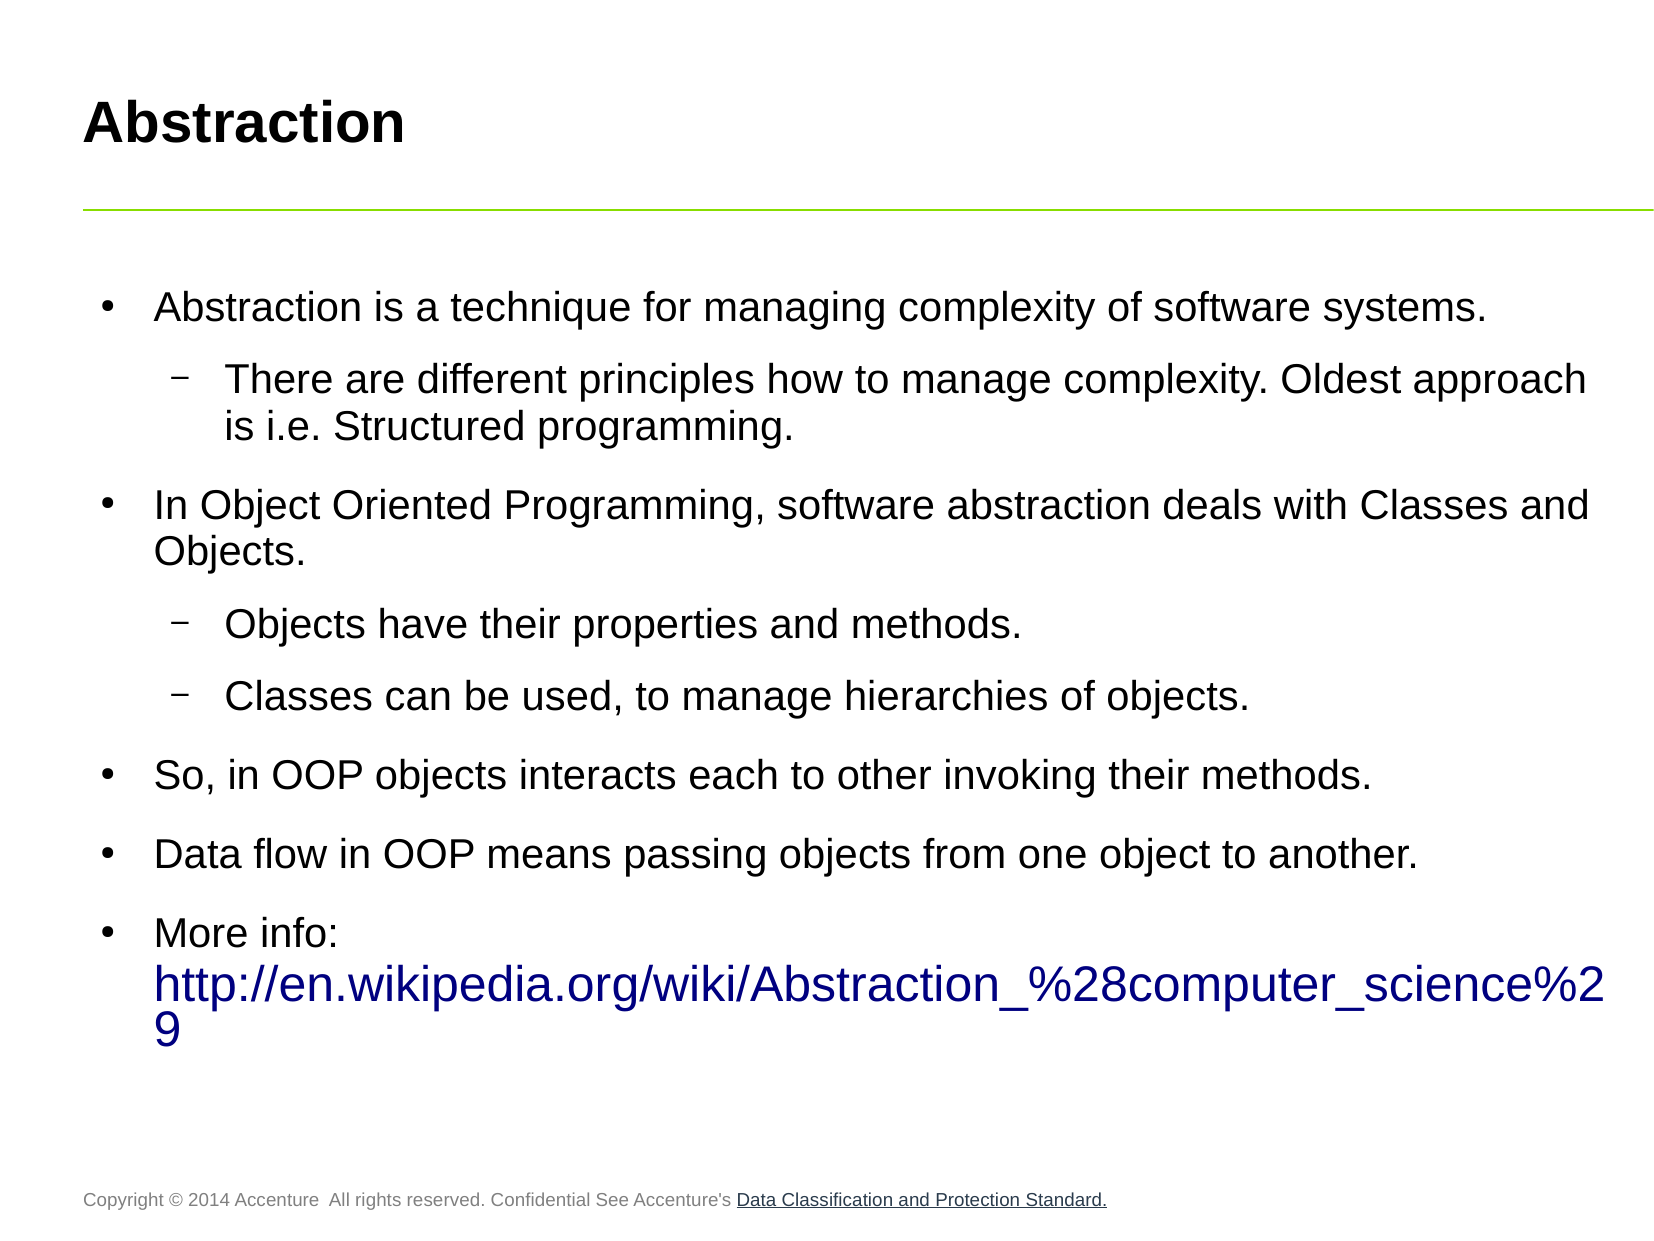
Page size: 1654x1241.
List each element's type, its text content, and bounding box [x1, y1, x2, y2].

title Abstraction [82, 49, 1571, 196]
list Abstraction is a technique for managing complexity of software systems. There are different principles how to manage complexity. Oldest approach is i.e. Structured programming. In Object Oriented Programming, software abstraction deals with Classes and Objects. Objects have their properties and methods. Classes can be used, to manage hierarchies of objects. So, in OOP objects interacts each to other invoking their methods. Data flow in OOP means passing objects from one object to another. More info: http://en.wikipedia.org/wiki/Abstraction_%28computer_science%29 [82, 283, 1607, 1241]
